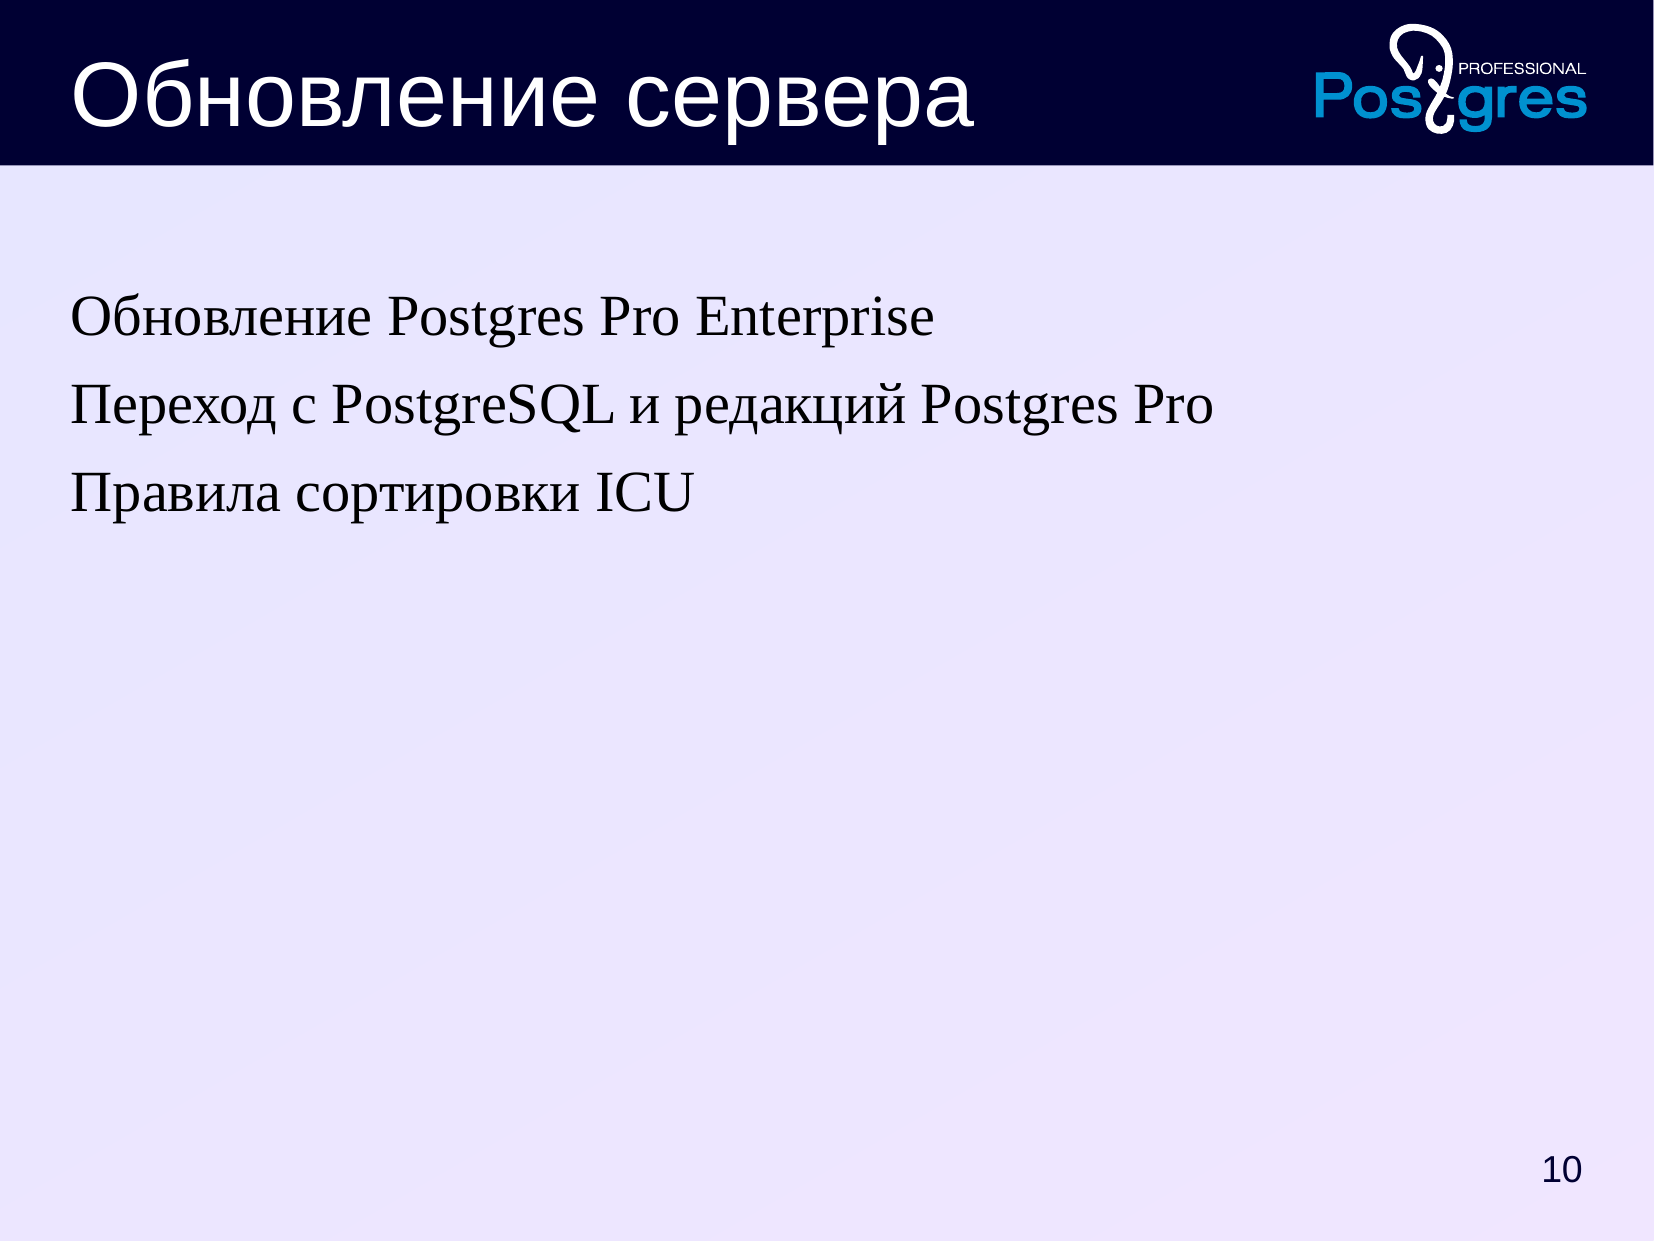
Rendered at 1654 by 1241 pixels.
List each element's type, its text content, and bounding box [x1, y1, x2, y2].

list Обновление Postgres Pro Enterprise Переход с PostgreSQL и редакций Postgres Pro Правила сортировки ICU [70, 283, 1559, 1003]
title Обновление сервера [70, 43, 1276, 147]
